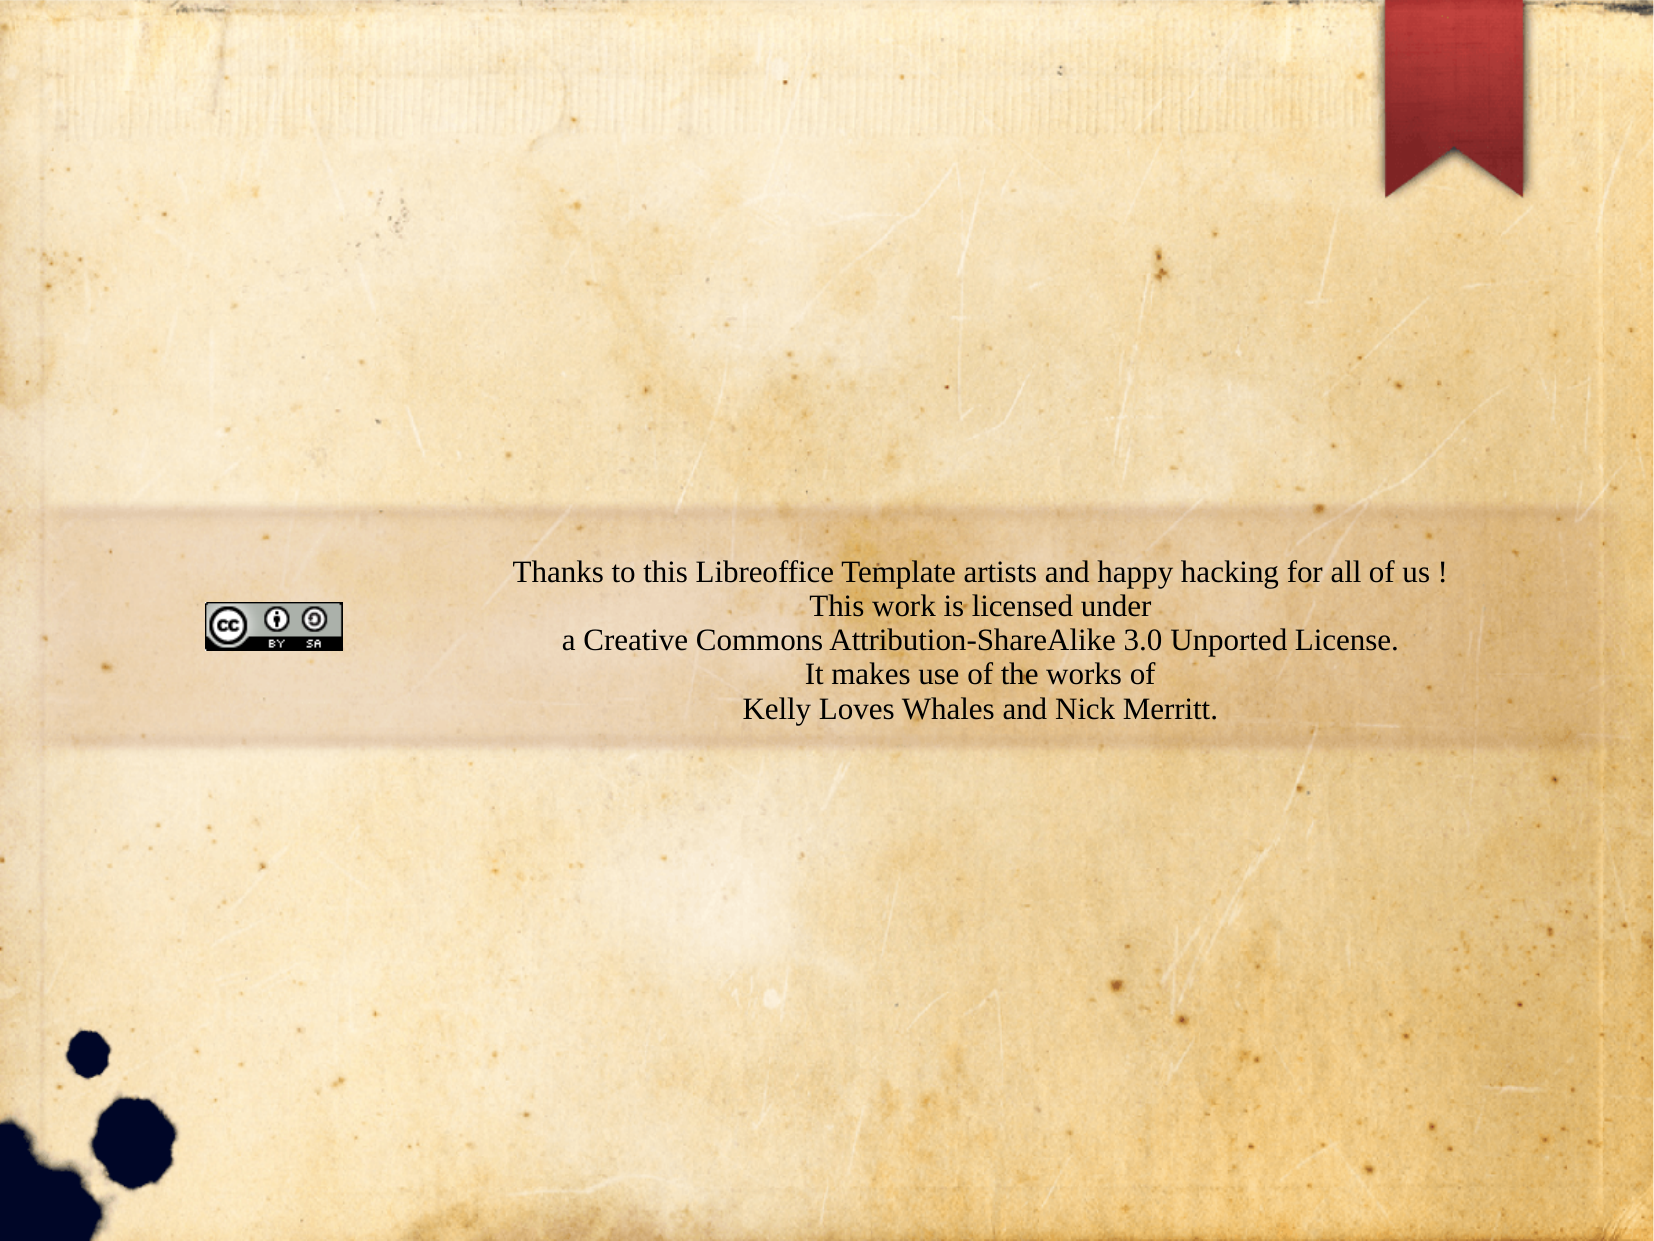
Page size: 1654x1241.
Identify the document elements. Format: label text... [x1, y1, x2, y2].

title Thanks to this Libreoffice Template artists and happy hacking for all of us ! This work is licensed under a Creative Commons Attribution-ShareAlike 3.0 Unported License. It makes use of the works of Kelly Loves Whales and Nick Merritt. [431, 519, 1530, 727]
picture [0, 0, 1654, 1241]
